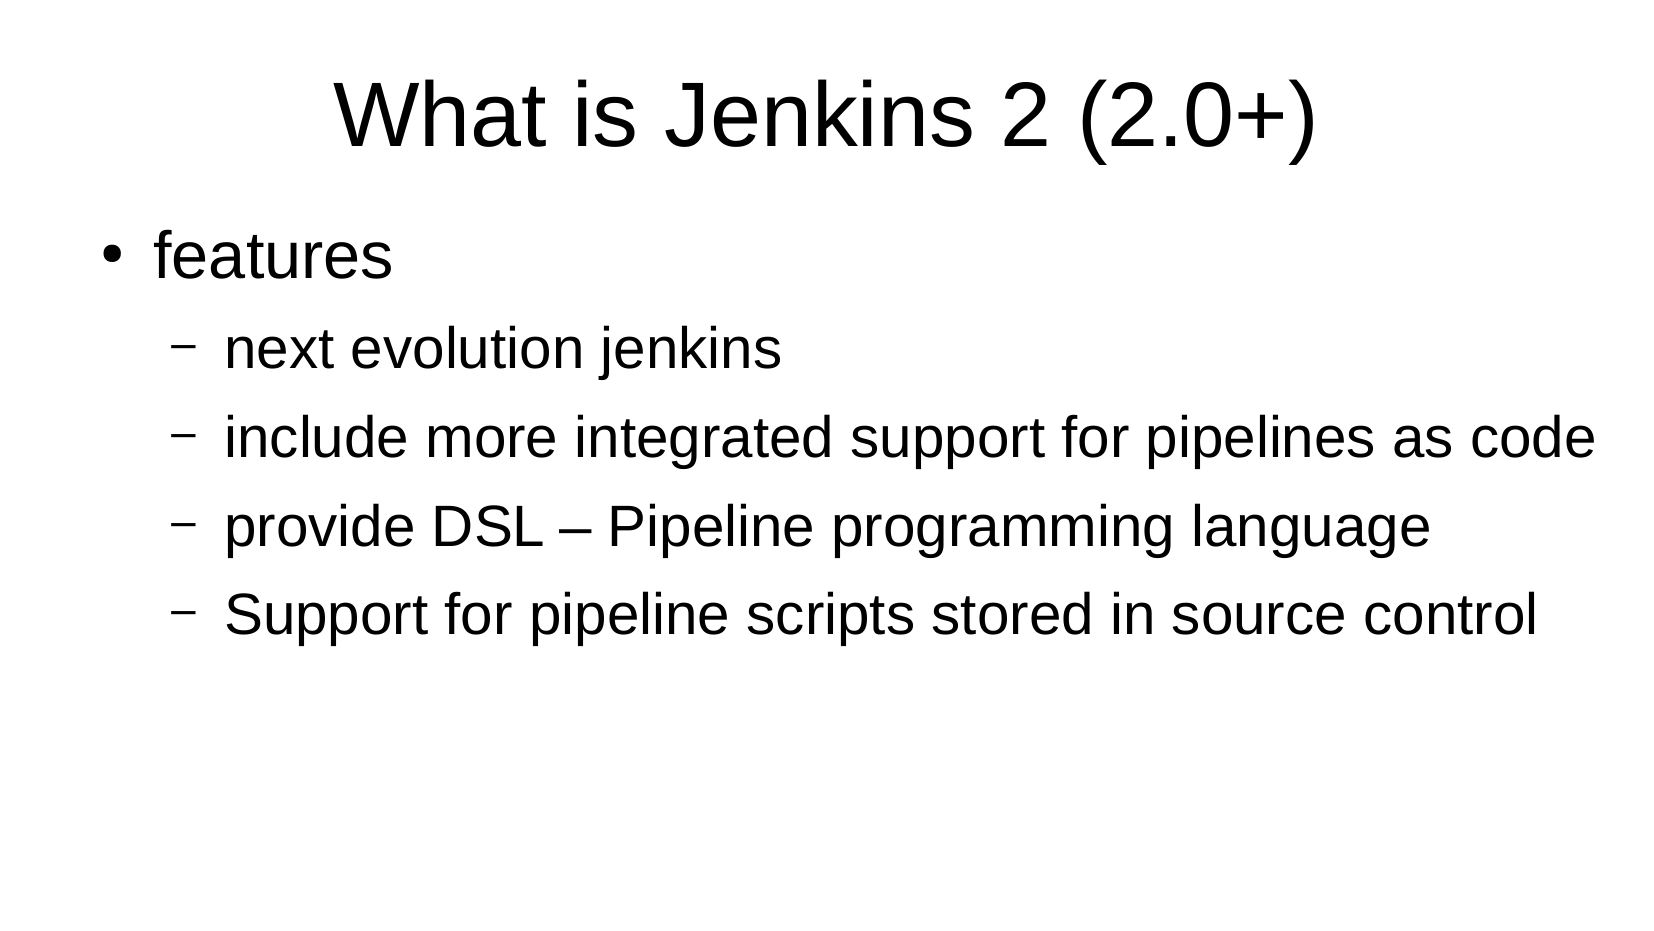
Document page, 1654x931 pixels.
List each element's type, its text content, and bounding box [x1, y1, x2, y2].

title What is Jenkins 2 (2.0+) [82, 37, 1571, 193]
list features next evolution jenkins include more integrated support for pipelines as code provide DSL – Pipeline programming language Support for pipeline scripts stored in source control [82, 217, 1651, 916]
